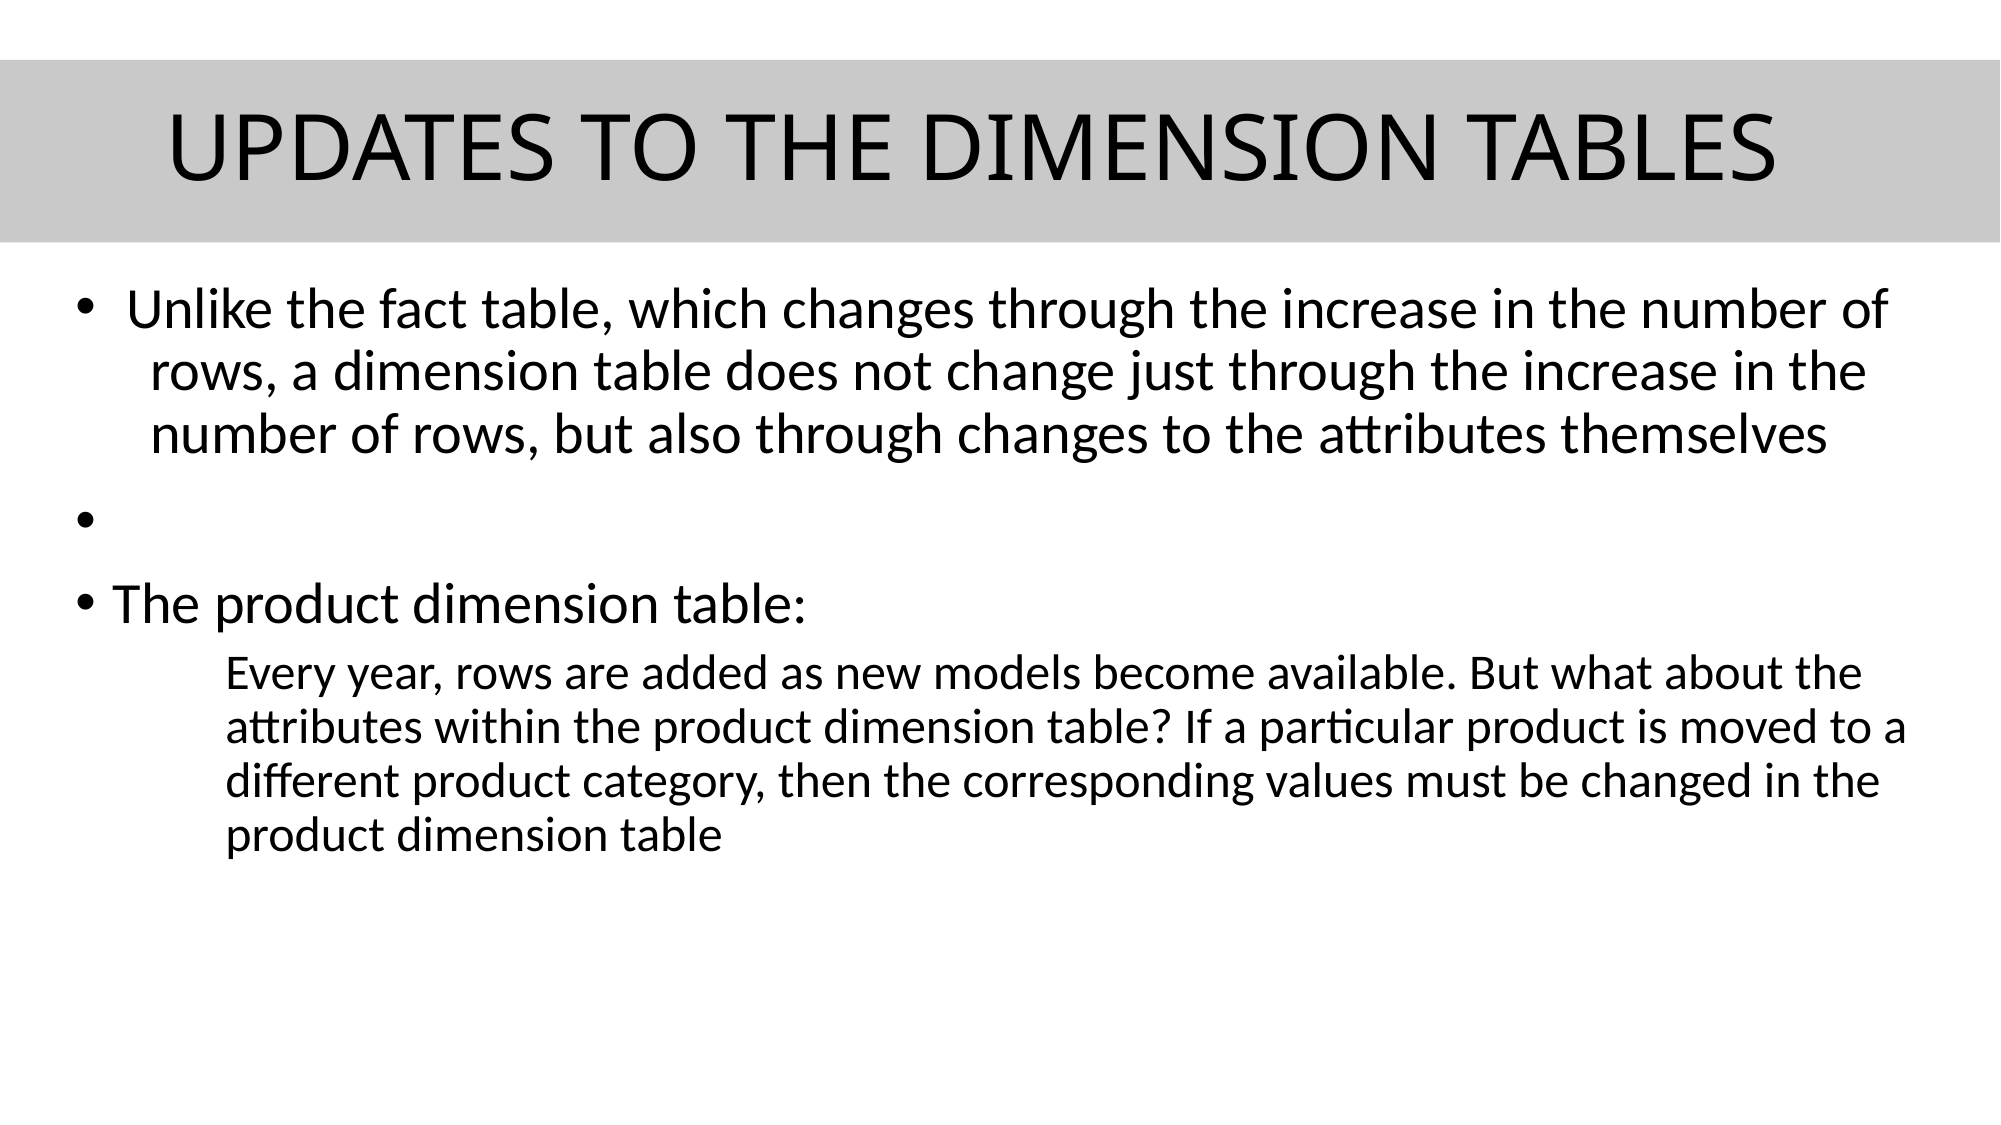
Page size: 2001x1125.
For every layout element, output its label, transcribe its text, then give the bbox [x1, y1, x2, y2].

title UPDATES TO THE DIMENSION TABLES [0, 59, 2000, 243]
list Unlike the fact table, which changes through the increase in the number of rows, a dimension table does not change just through the increase in the number of rows, but also through changes to the attributes themselves The product dimension table: Every year, rows are added as new models become available. But what about the attributes within the product dimension table? If a particular product is moved to a different product category, then the corresponding values must be changed in the product dimension table [60, 270, 1940, 985]
